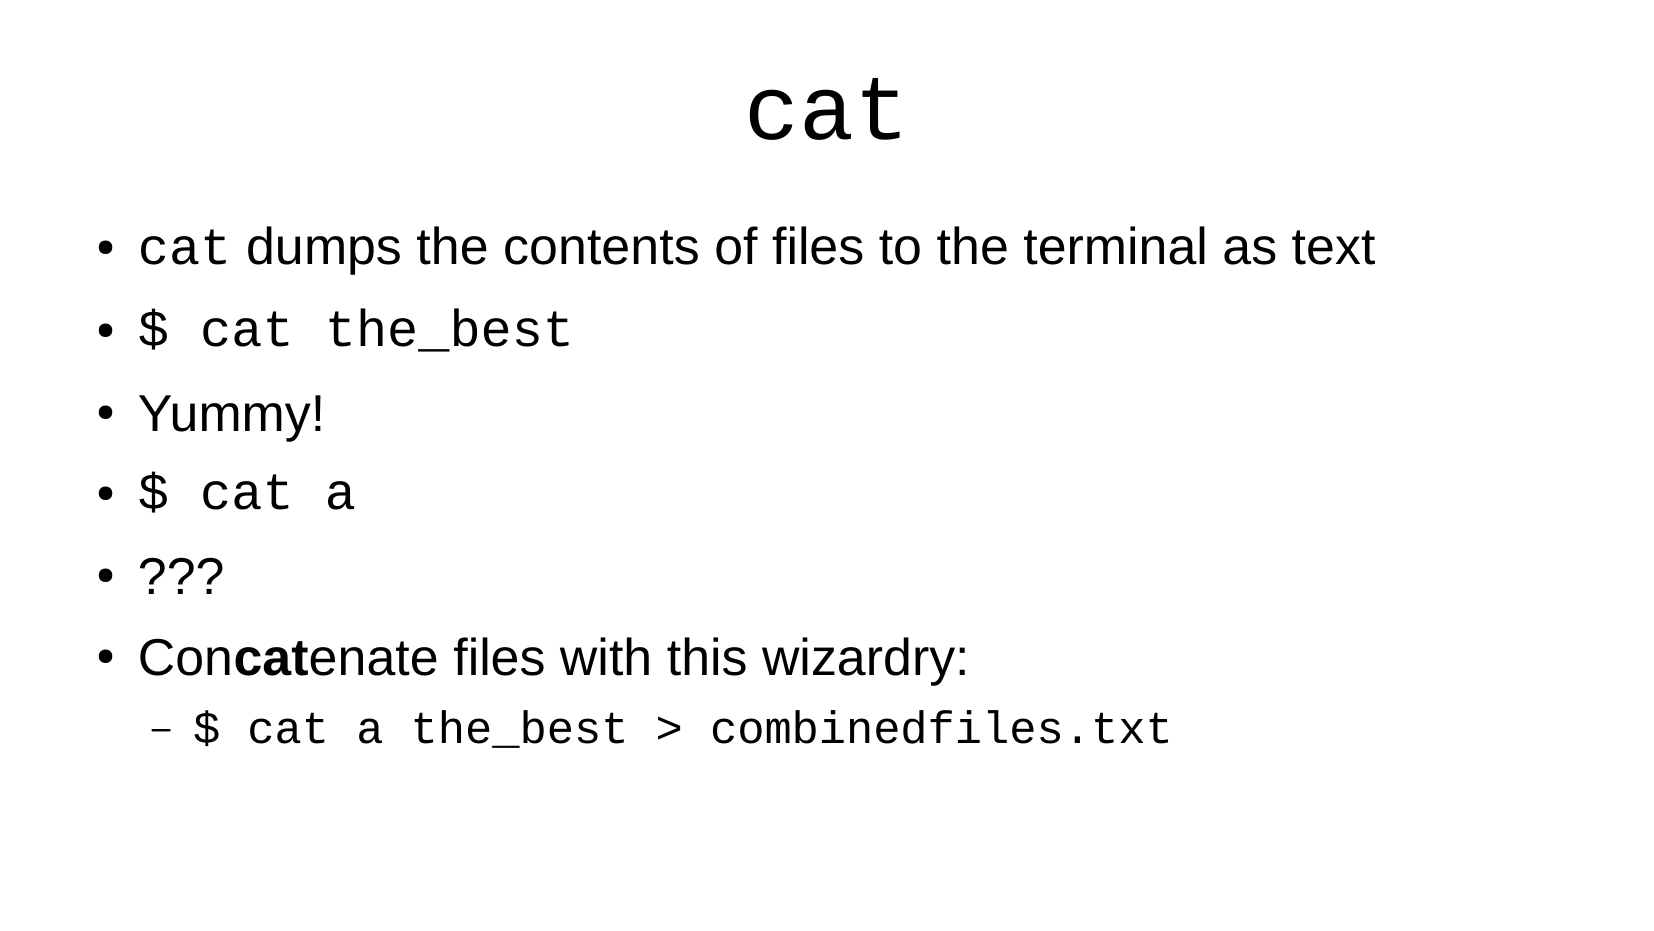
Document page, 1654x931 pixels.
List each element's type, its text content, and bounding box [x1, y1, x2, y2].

title cat [82, 37, 1571, 193]
list cat dumps the contents of files to the terminal as text $ cat the_best Yummy! $ cat a ??? Concatenate files with this wizardry: $ cat a the_best > combinedfiles.txt [82, 217, 1571, 758]
